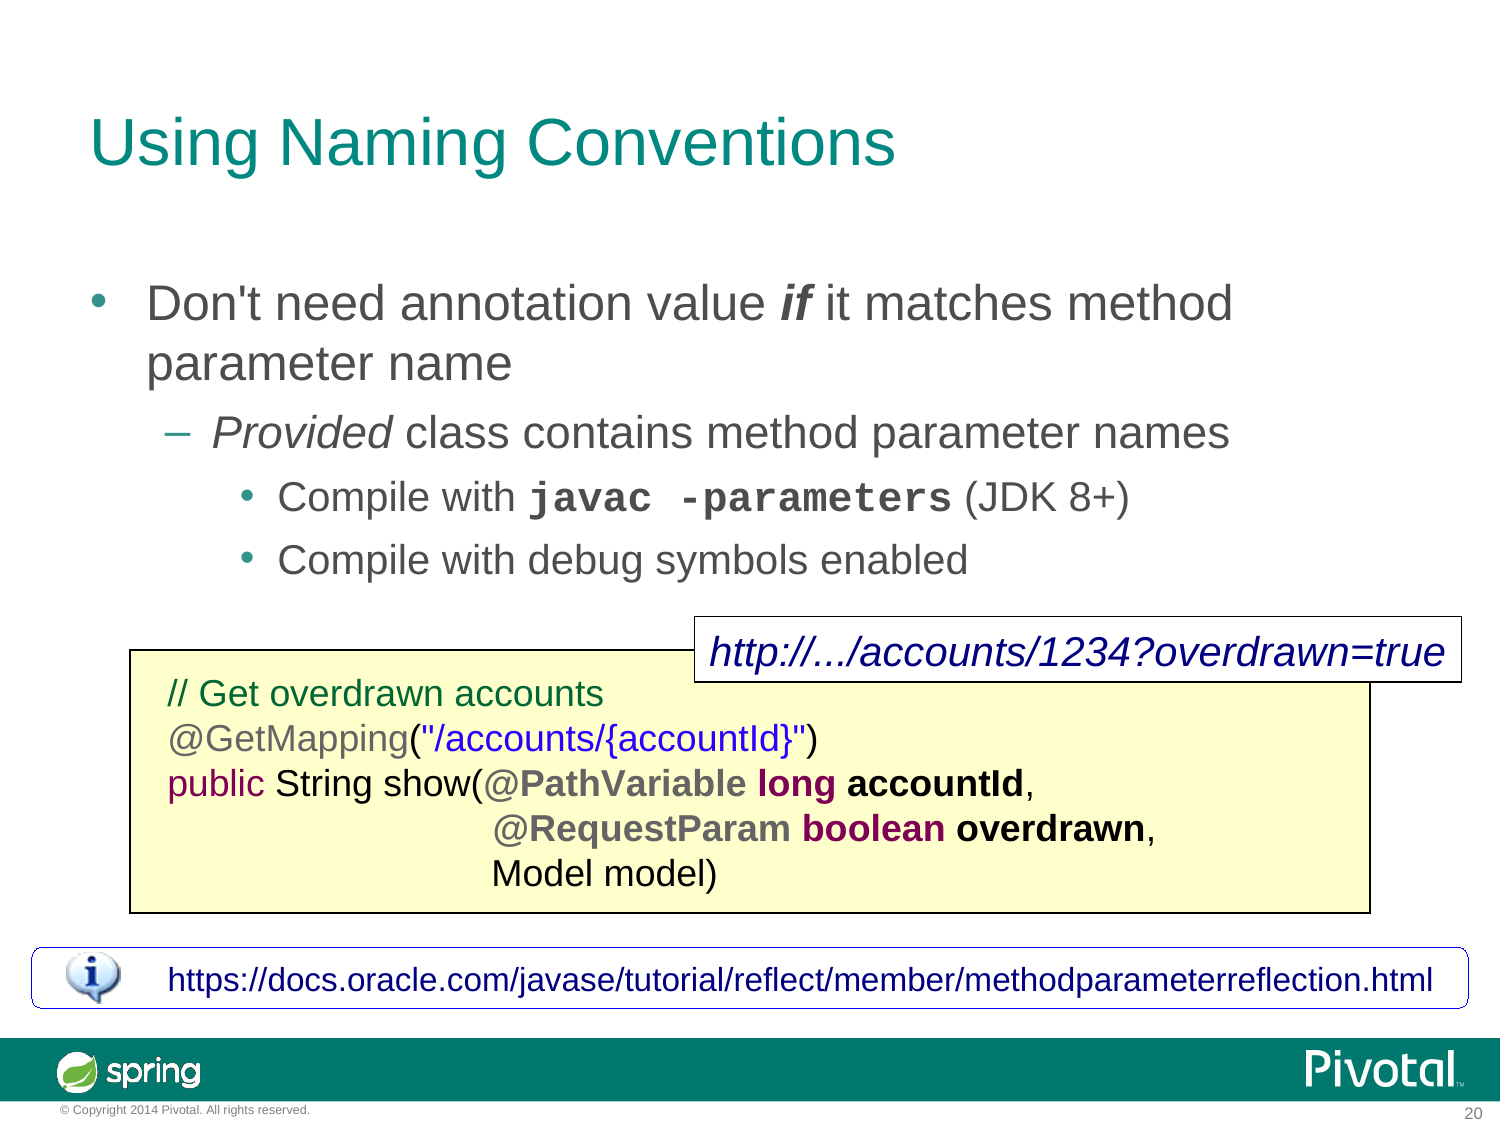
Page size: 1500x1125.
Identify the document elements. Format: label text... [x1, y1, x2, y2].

text_box http://.../accounts/1234?overdrawn=true [694, 616, 1462, 683]
list Don't need annotation value if it matches method parameter name Provided class contains method parameter names Compile with javac -parameters (JDK 8+) Compile with debug symbols enabled [75, 262, 1426, 931]
picture [32, 1041, 210, 1103]
picture [66, 952, 121, 1004]
picture [1306, 1050, 1464, 1087]
title Using Naming Conventions [75, 45, 1426, 233]
text_box // Get overdrawn accounts @GetMapping("/accounts/{accountId}") public String show(@PathVariable long accountId, @RequestParam boolean overdrawn, Model model) [130, 650, 1370, 913]
text_box https://docs.oracle.com/javase/tutorial/reflect/member/methodparameterreflection.html [31, 947, 1469, 1009]
